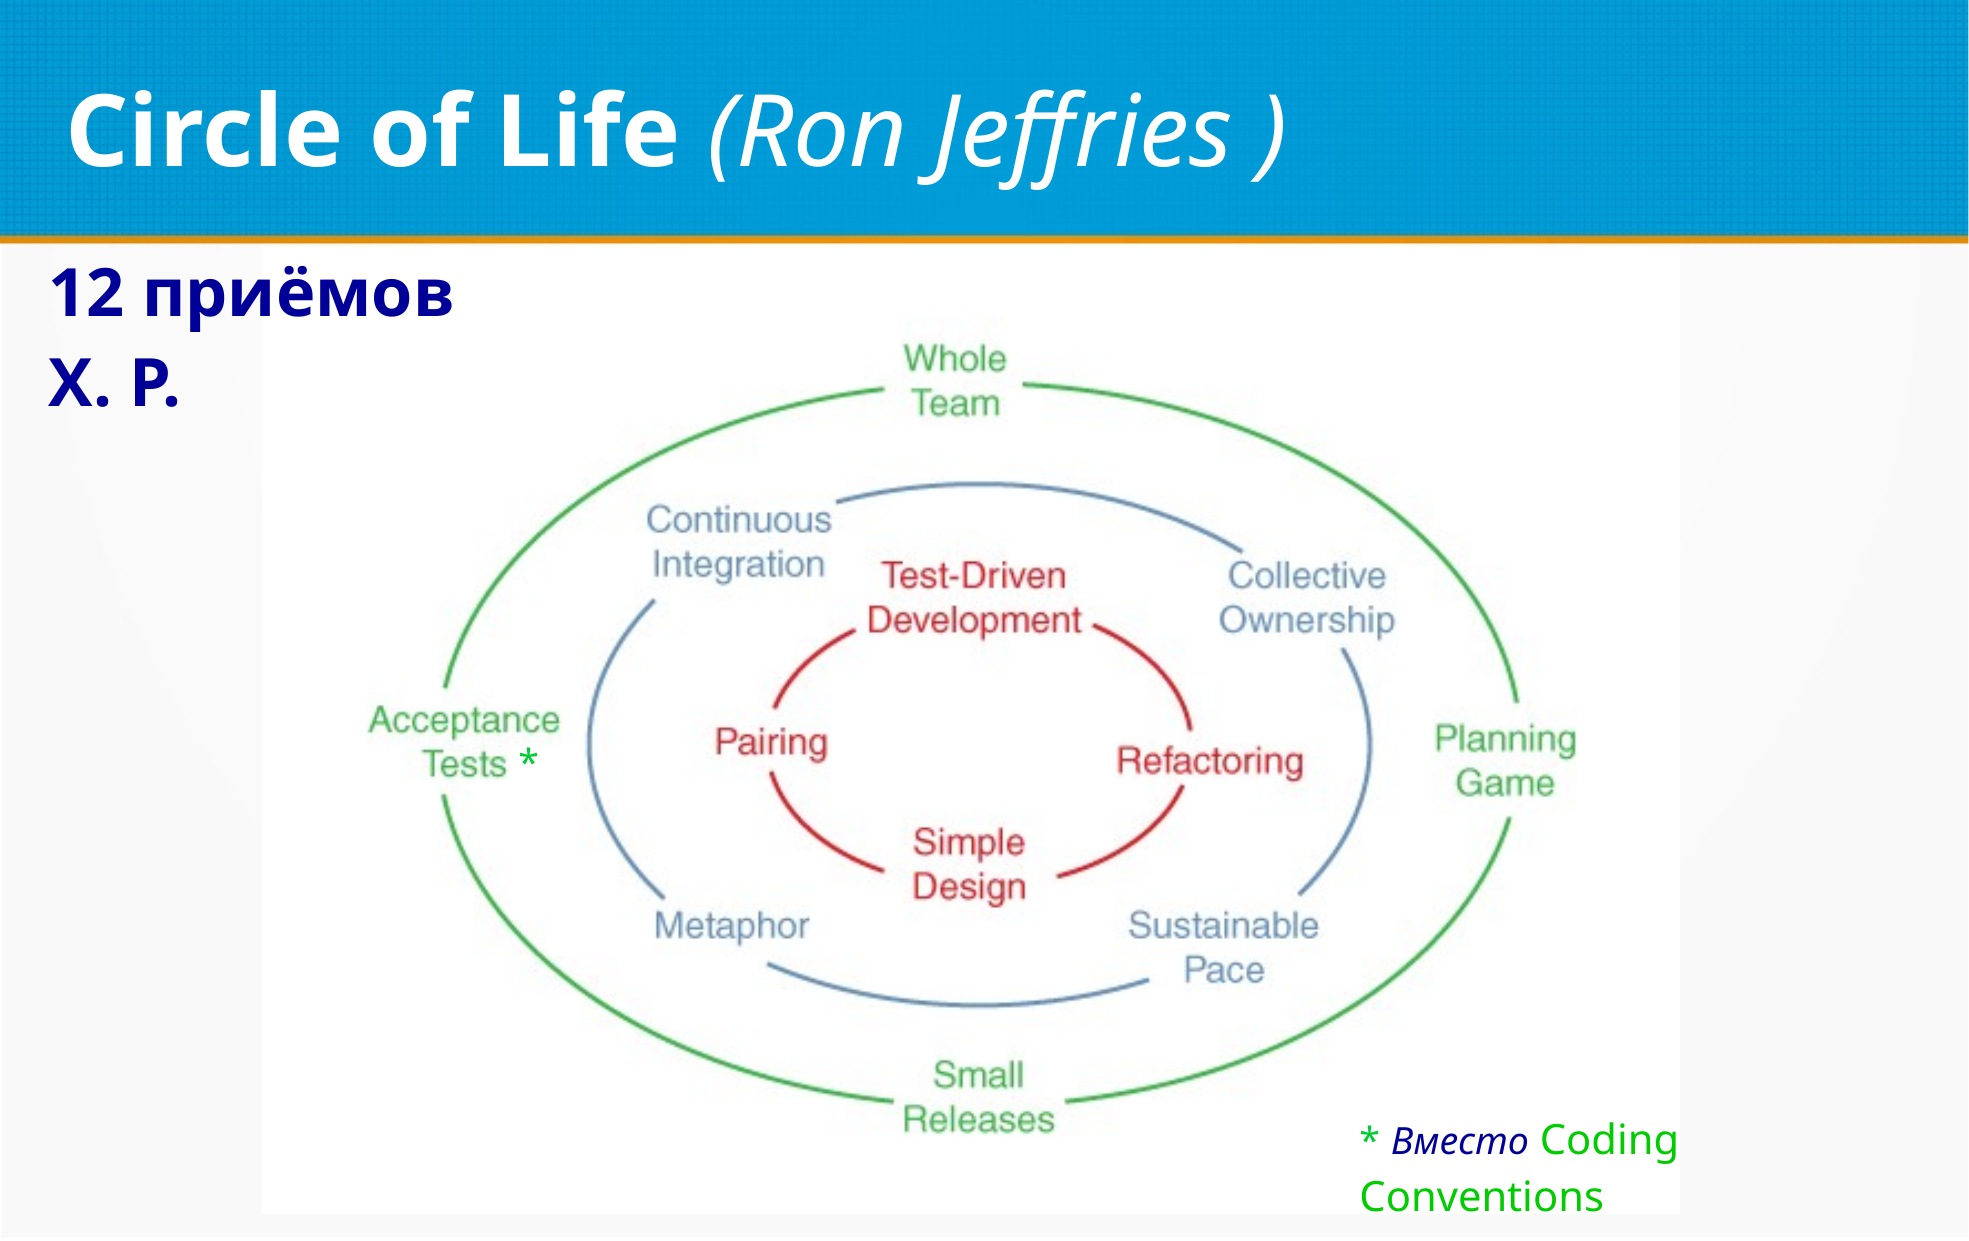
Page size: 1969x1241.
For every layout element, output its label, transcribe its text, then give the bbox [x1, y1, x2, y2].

text_box Circle of Life (Ron Jeffries ) [59, 55, 1902, 200]
picture [0, 233, 1969, 1241]
text_box * [512, 728, 550, 796]
text_box * Вместо Coding Conventions [1353, 1112, 1926, 1222]
text_box 12 приёмов X. P. [42, 251, 542, 420]
